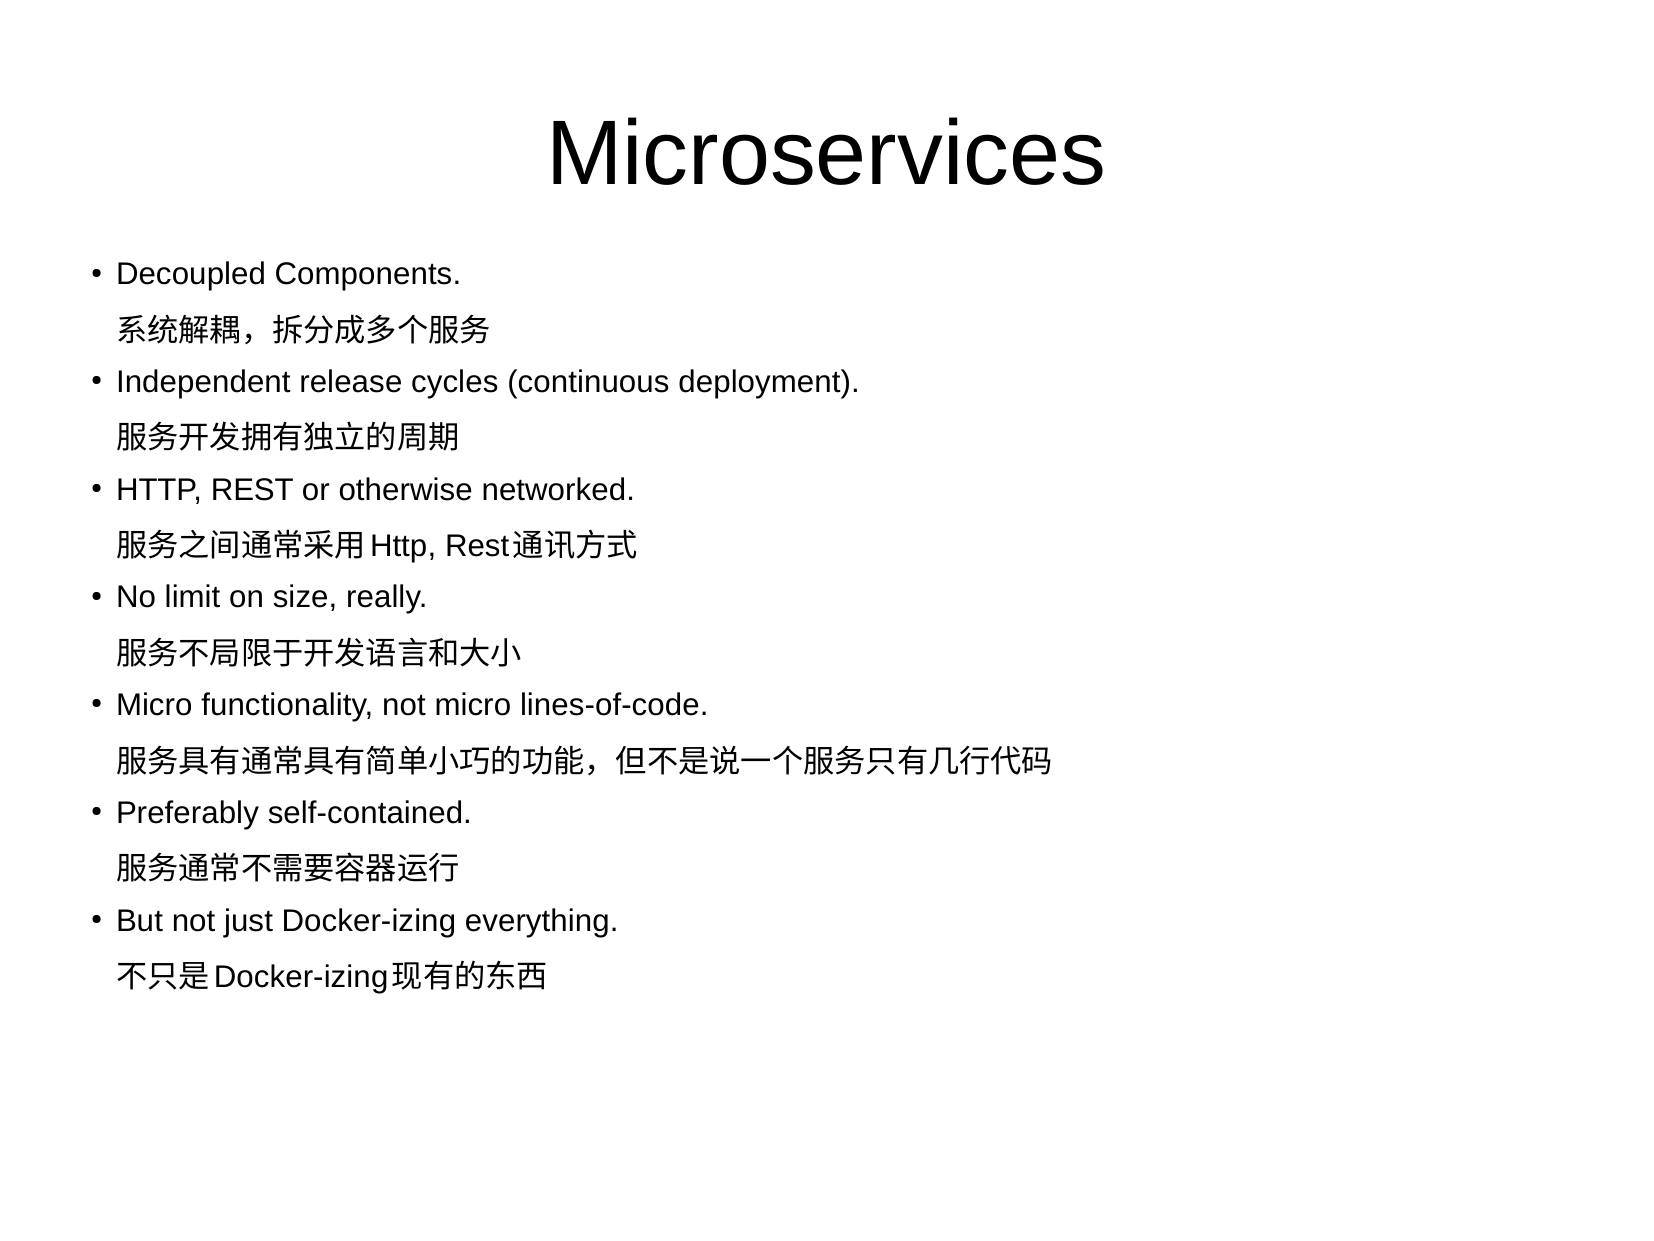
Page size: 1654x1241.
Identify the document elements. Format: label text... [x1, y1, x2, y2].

list Decoupled Components. 系统解耦，拆分成多个服务 Independent release cycles (continuous deployment). 服务开发拥有独立的周期 HTTP, REST or otherwise networked. 服务之间通常采用Http, Rest通讯方式 No limit on size, really. 服务不局限于开发语言和大小 Micro functionality, not micro lines-of-code. 服务具有通常具有简单小巧的功能，但不是说一个服务只有几行代码 Preferably self-contained. 服务通常不需要容器运行 But not just Docker-izing everything. 不只是Docker-izing现有的东西 [82, 256, 1571, 1010]
title Microservices [82, 49, 1571, 256]
